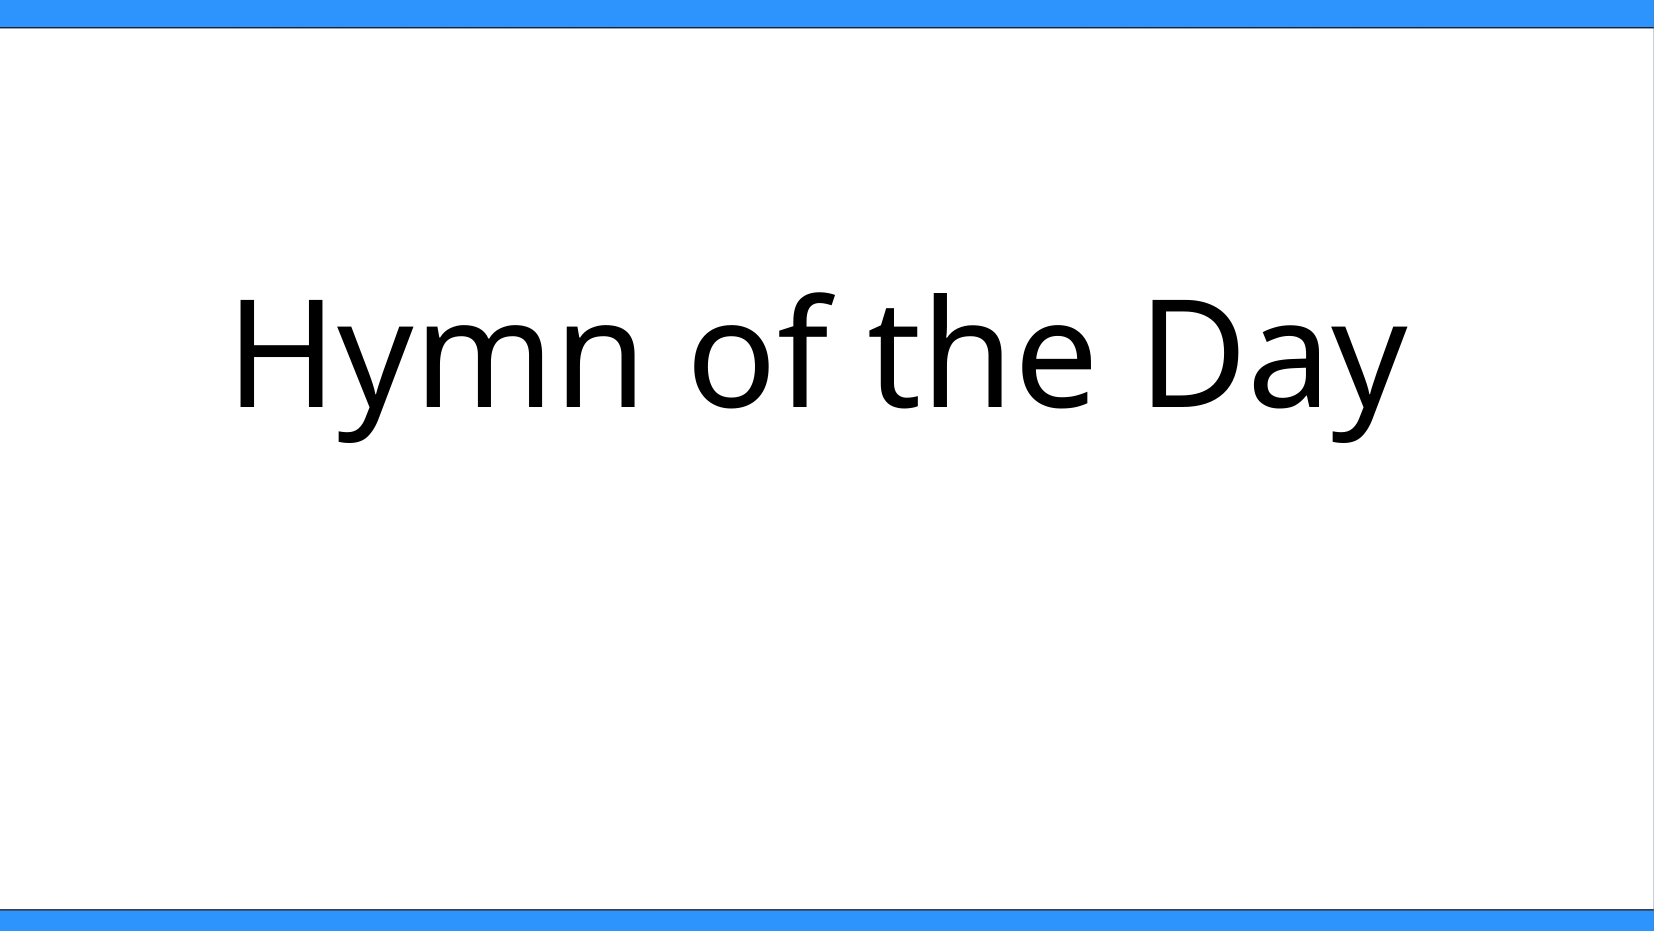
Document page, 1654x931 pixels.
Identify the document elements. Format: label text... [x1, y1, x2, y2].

text_box Hymn of the Day [105, 240, 1531, 455]
picture [0, 0, 1654, 931]
